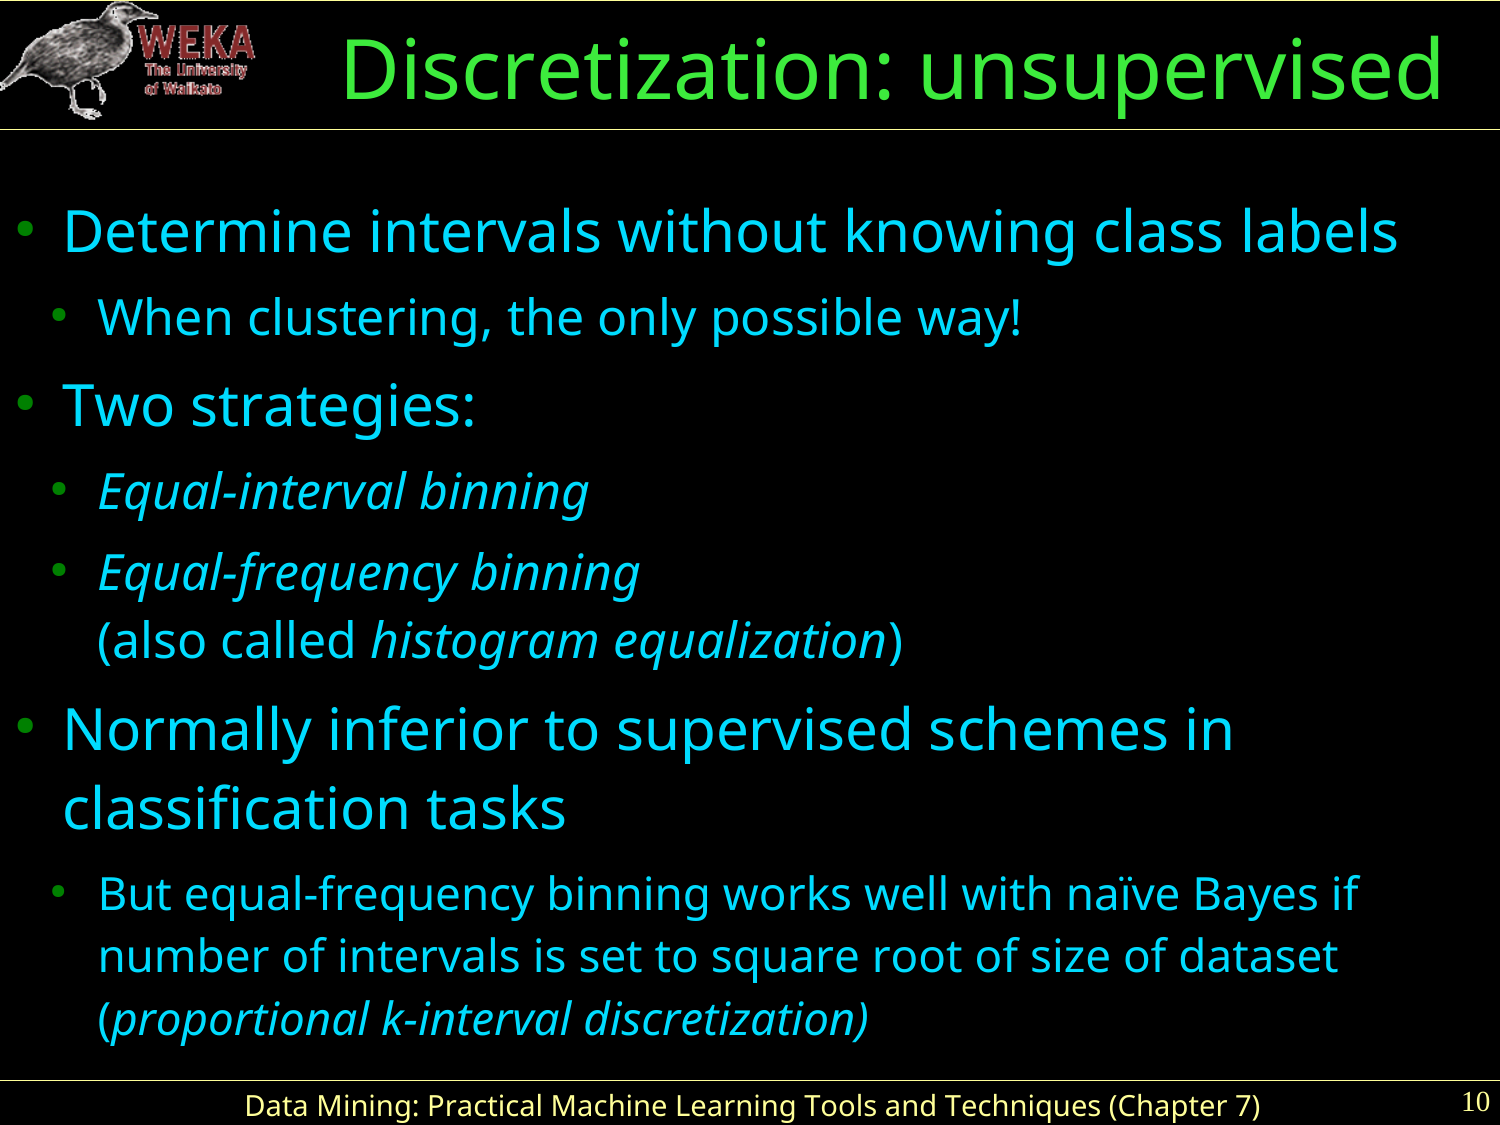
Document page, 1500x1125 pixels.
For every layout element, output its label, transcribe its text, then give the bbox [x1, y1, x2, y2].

title Discretization: unsupervised [324, 0, 1500, 148]
text_box Determine intervals without knowing class labels When clustering, the only possible way! Two strategies: Equal-interval binning Equal-frequency binning (also called histogram equalization) Normally inferior to supervised schemes in classification tasks But equal-frequency binning works well with naïve Bayes if number of intervals is set to square root of size of dataset (proportional k-interval discretization) [0, 182, 1500, 918]
picture [0, 1, 266, 129]
